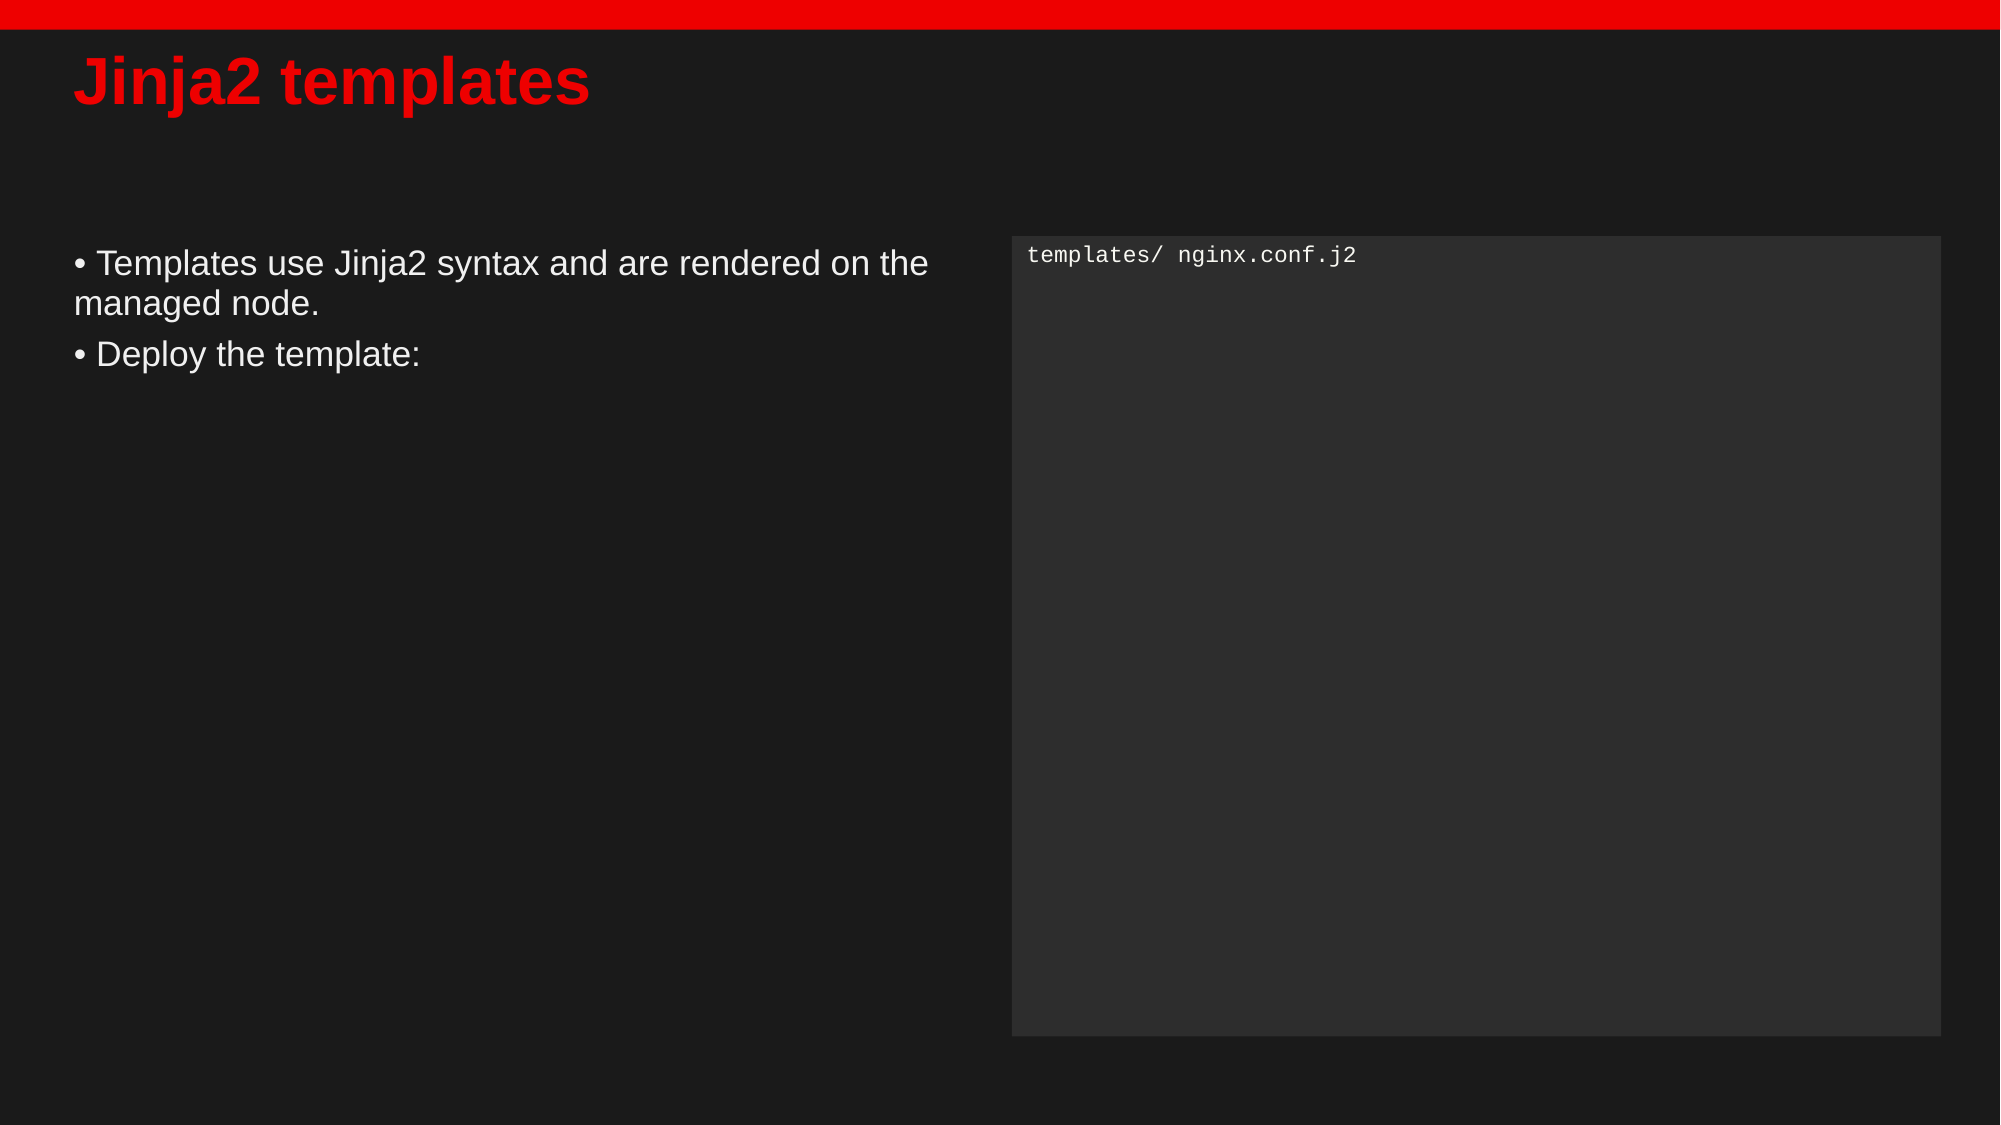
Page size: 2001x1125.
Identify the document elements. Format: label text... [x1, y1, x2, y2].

text_box Jinja2 templates [59, 36, 1942, 208]
text_box [0, 0, 2001, 30]
text_box • Templates use Jinja2 syntax and are rendered on the managed node. • Deploy the template: [59, 236, 989, 1037]
text_box templates/ nginx.conf.j2 [1011, 236, 1942, 1037]
